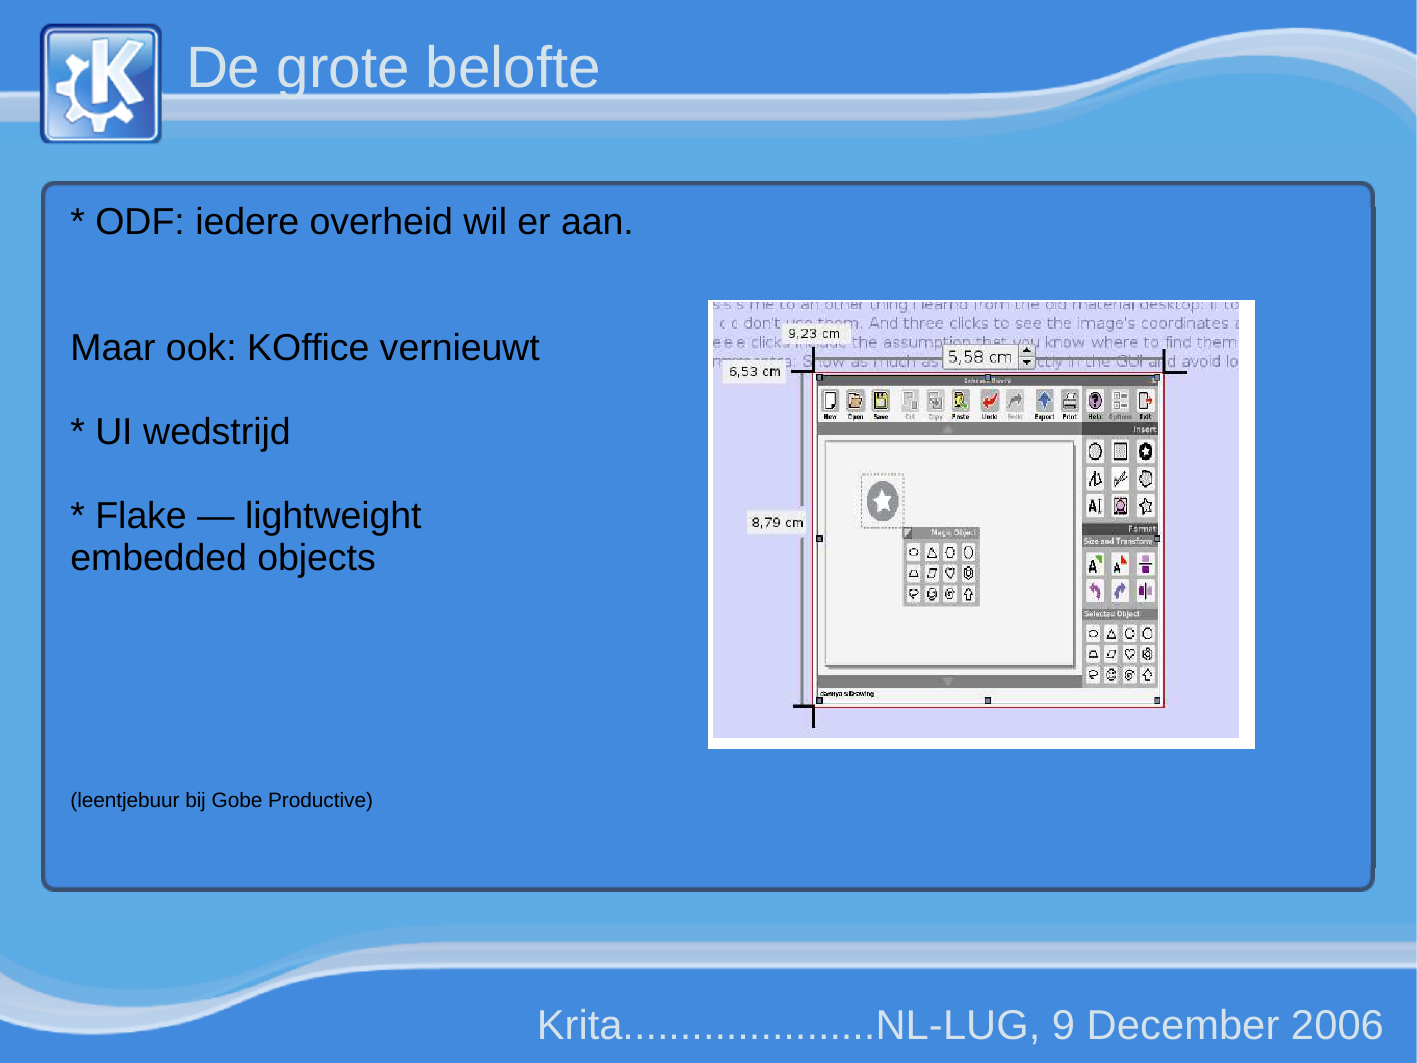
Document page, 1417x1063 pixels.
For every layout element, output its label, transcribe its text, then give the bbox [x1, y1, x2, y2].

text_box * ODF: iedere overheid wil er aan. Maar ook: KOffice vernieuwt * UI wedstrijd * Flake — lightweight embedded objects (leentjebuur bij Gobe Productive) [55, 193, 1357, 919]
text_box De grote belofte [171, 27, 1048, 105]
picture [0, 0, 1417, 1063]
